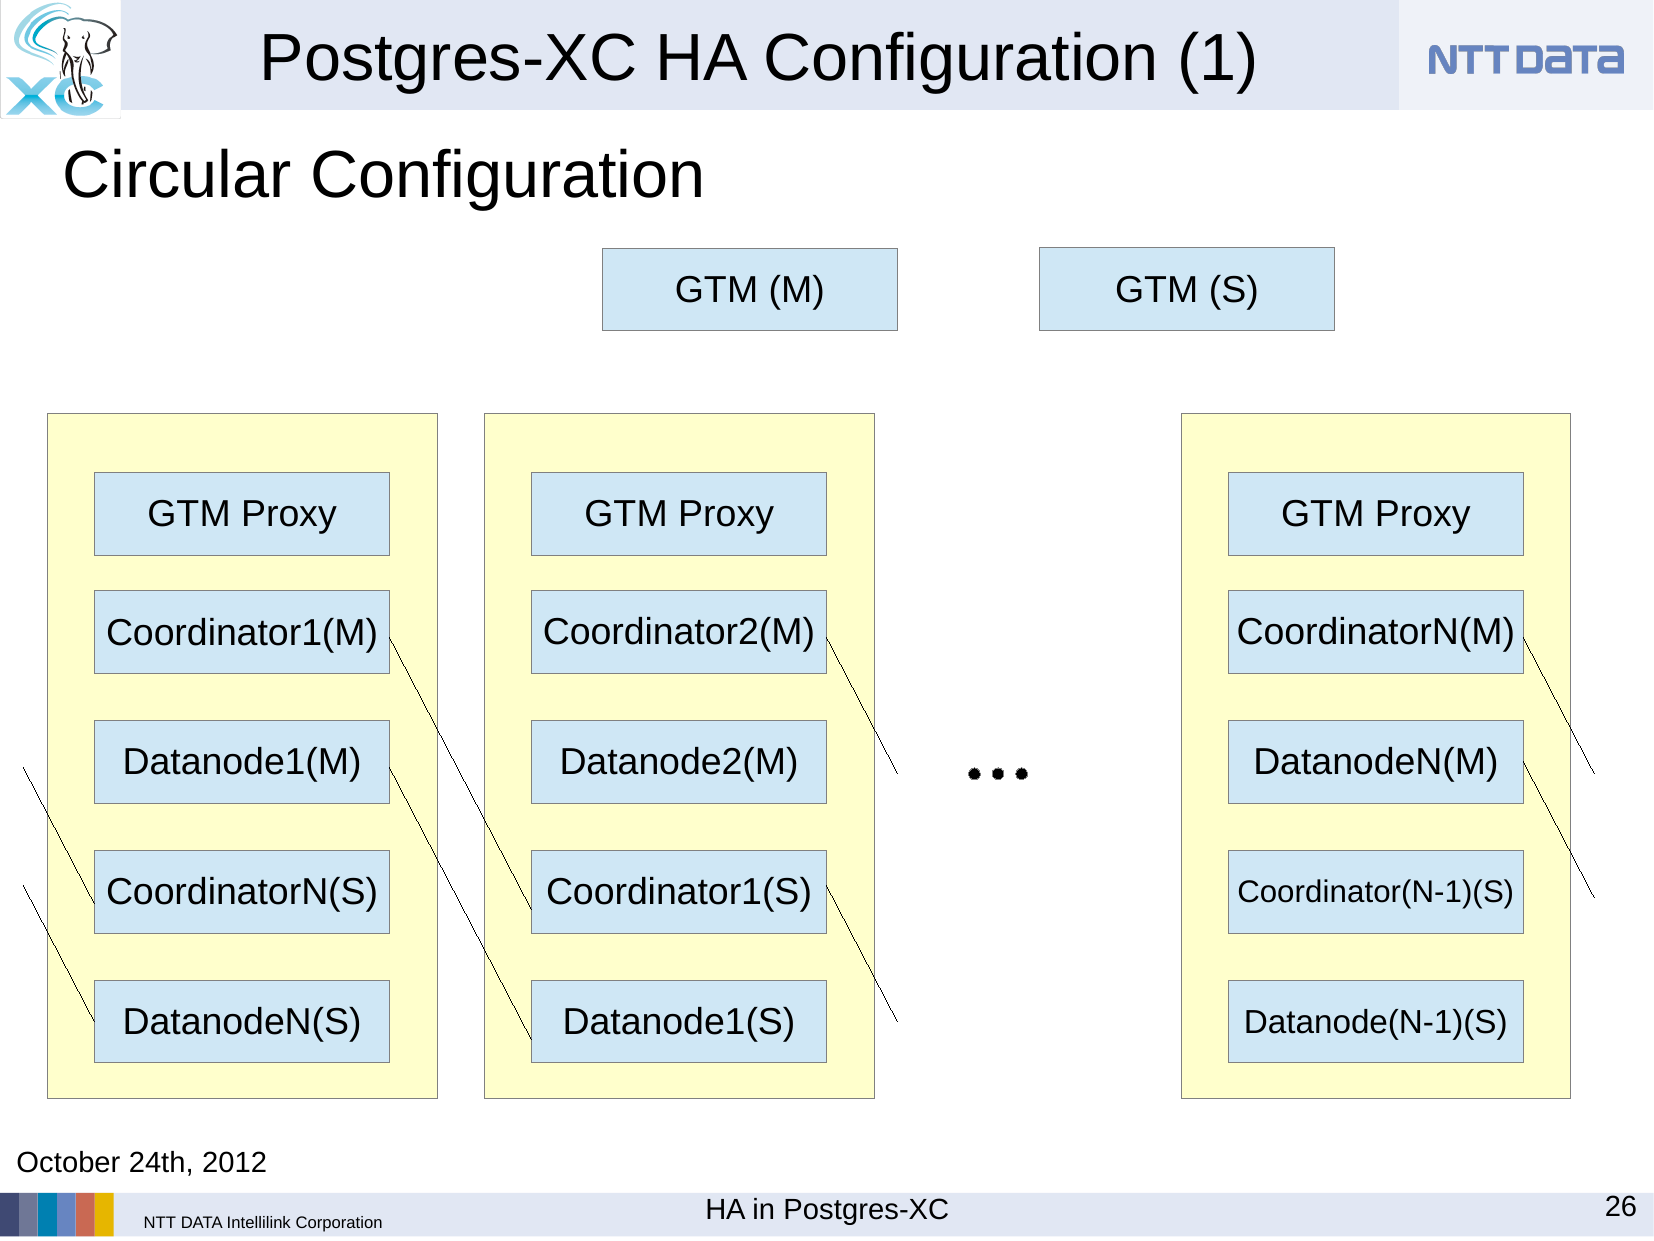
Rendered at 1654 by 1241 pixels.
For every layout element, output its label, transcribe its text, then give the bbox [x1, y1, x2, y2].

text_box [968, 767, 981, 780]
text_box [47, 413, 438, 1099]
text_box Datanode(N-1)(S) [1228, 980, 1524, 1063]
text_box [992, 767, 1004, 780]
text_box Datanode1(S) [531, 980, 827, 1063]
text_box GTM (M) [602, 248, 898, 331]
text_box Coordinator1(M) [94, 590, 390, 674]
text_box Coordinator1(S) [531, 850, 827, 934]
text_box CoordinatorN(S) [94, 850, 390, 934]
text_box GTM (S) [1039, 247, 1335, 331]
text_box [1181, 413, 1571, 1099]
text_box [484, 413, 875, 1099]
text_box DatanodeN(M) [1228, 720, 1524, 804]
picture [1429, 45, 1624, 74]
text_box Coordinator2(M) [531, 590, 827, 674]
text_box GTM Proxy [94, 472, 390, 556]
text_box Coordinator(N-1)(S) [1228, 850, 1524, 934]
title Postgres-XC HA Configuration (1) [120, 3, 1399, 110]
text_box GTM Proxy [531, 472, 827, 556]
text_box DatanodeN(S) [94, 980, 390, 1063]
text_box Datanode2(M) [531, 720, 827, 804]
picture [0, 0, 121, 119]
text_box Datanode1(M) [94, 720, 390, 804]
text_box GTM Proxy [1228, 472, 1524, 556]
text_box CoordinatorN(M) [1228, 590, 1524, 674]
text_box [1015, 767, 1028, 780]
text_box Circular Configuration [47, 129, 863, 237]
